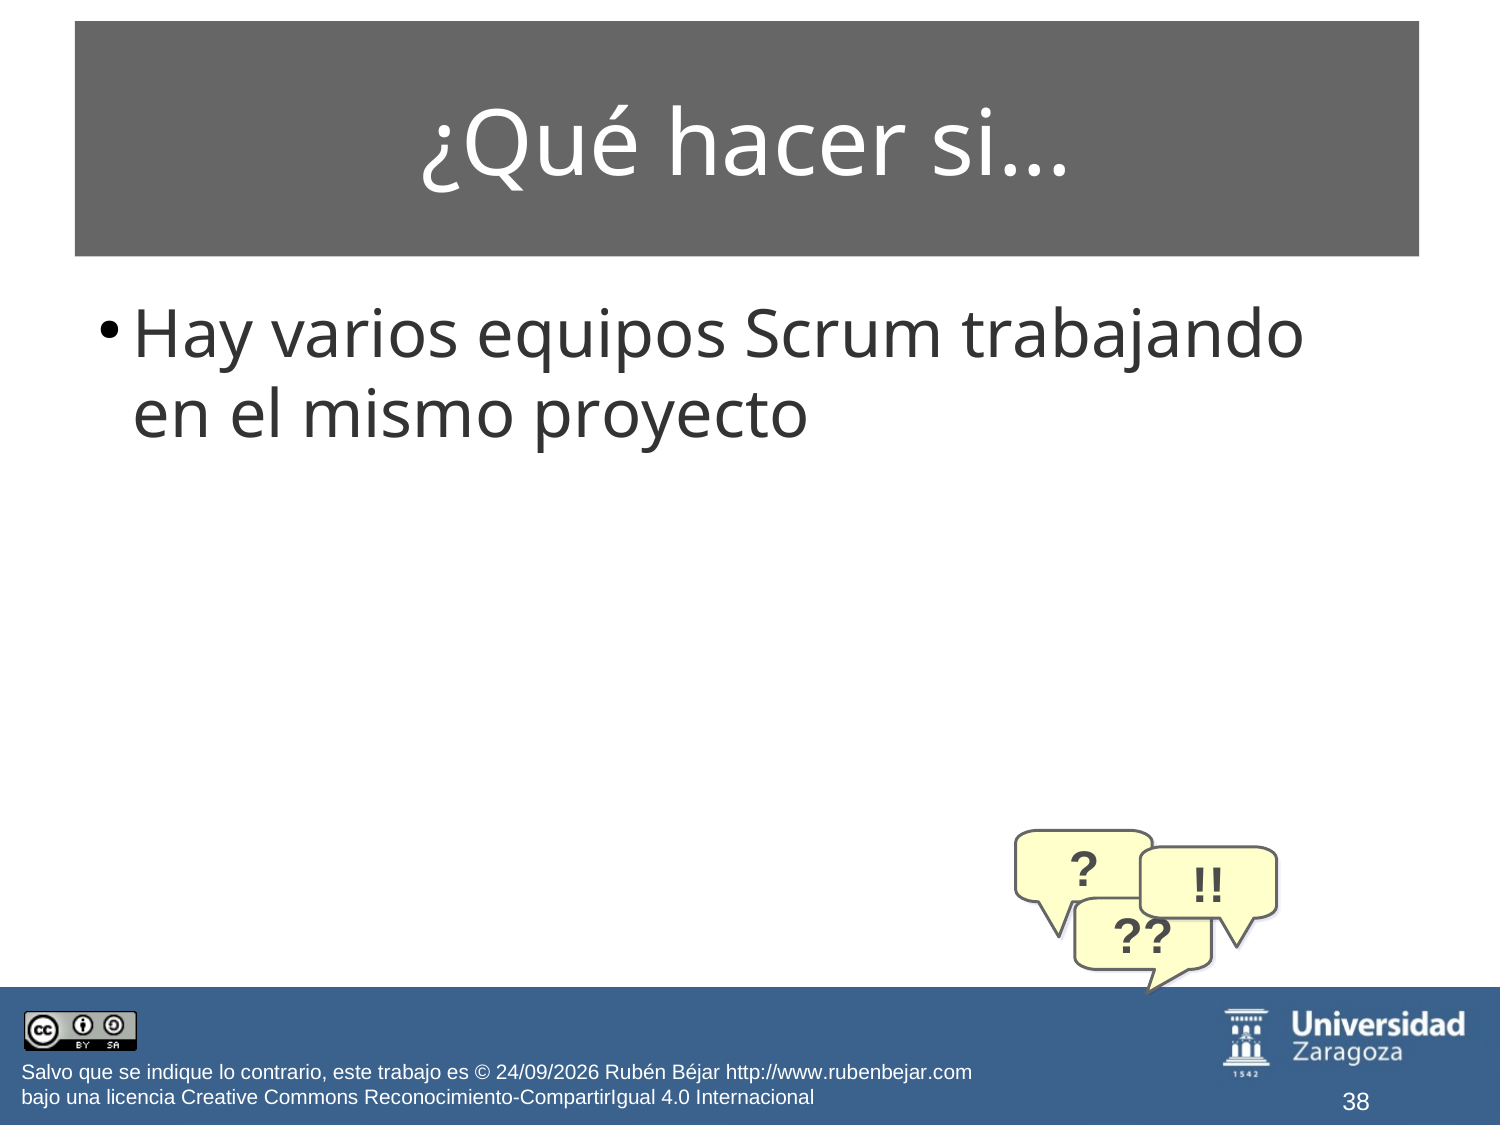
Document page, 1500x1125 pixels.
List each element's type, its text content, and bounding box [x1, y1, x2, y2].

text_box ? [1015, 830, 1153, 937]
title ¿Qué hacer si... [74, 21, 1420, 257]
text_box !! [1140, 846, 1277, 948]
picture [0, 987, 1500, 1125]
list Hay varios equipos Scrum trabajando en el mismo proyecto [82, 283, 1418, 957]
text_box ?? [1074, 897, 1212, 994]
